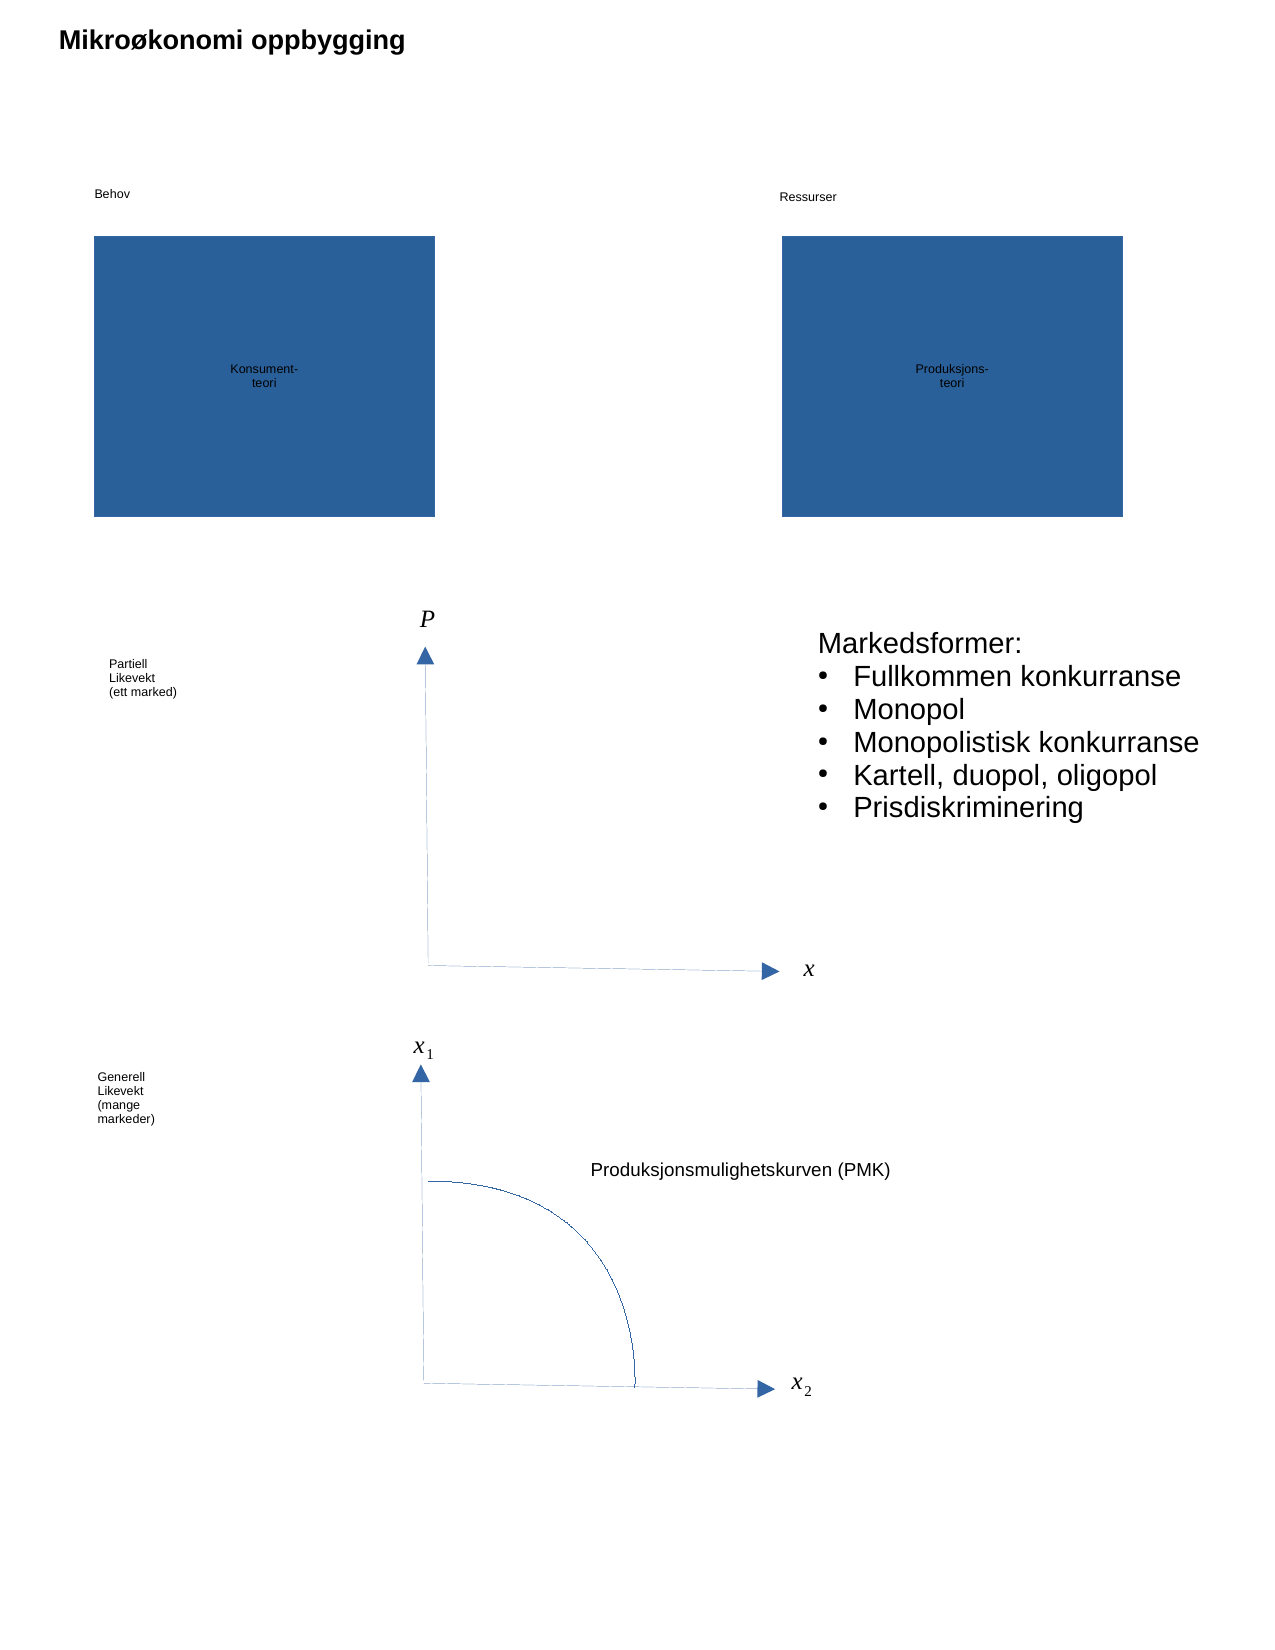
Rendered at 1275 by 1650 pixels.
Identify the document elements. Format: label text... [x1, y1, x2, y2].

text_box Produksjons- teori [782, 236, 1123, 517]
text_box Generell Likevekt (mange markeder) [82, 1063, 283, 1246]
chart [795, 954, 822, 983]
text_box Ressurser [764, 183, 965, 240]
chart [783, 1367, 818, 1400]
text_box Behov [79, 180, 216, 237]
chart [406, 1031, 440, 1063]
text_box Konsument- teori [94, 236, 435, 517]
chart [411, 606, 442, 634]
text_box Mikroøkonomi oppbygging [44, 17, 557, 75]
text_box Markedsformer: Fullkommen konkurranse Monopol Monopolistisk konkurranse Kartell, duopol, oligopol Prisdiskriminering [803, 620, 1216, 874]
text_box Produksjonsmulighetskurven (PMK) [575, 1151, 906, 1209]
text_box Partiell Likevekt (ett marked) [94, 649, 327, 791]
